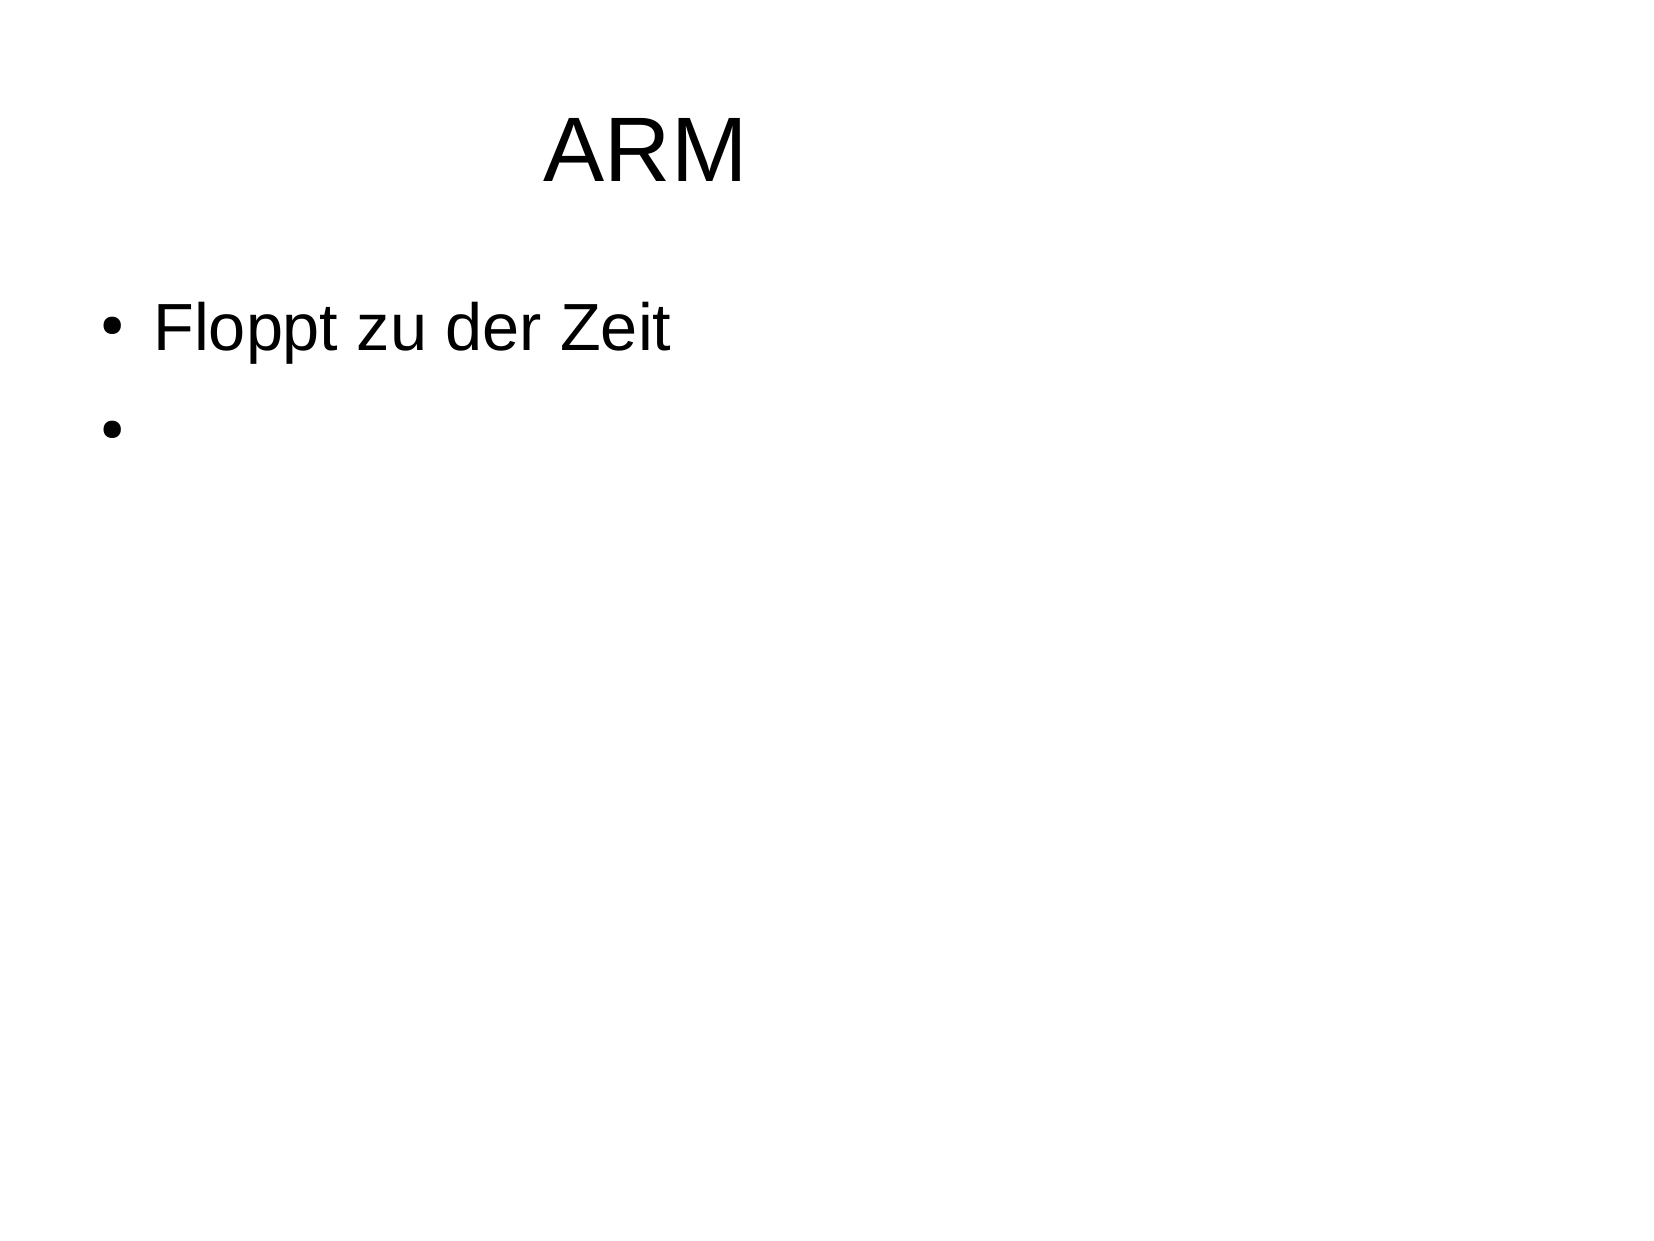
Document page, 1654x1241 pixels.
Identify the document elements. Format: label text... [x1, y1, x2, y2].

list Floppt zu der Zeit [82, 290, 1571, 1010]
title ARM [82, 47, 1235, 252]
